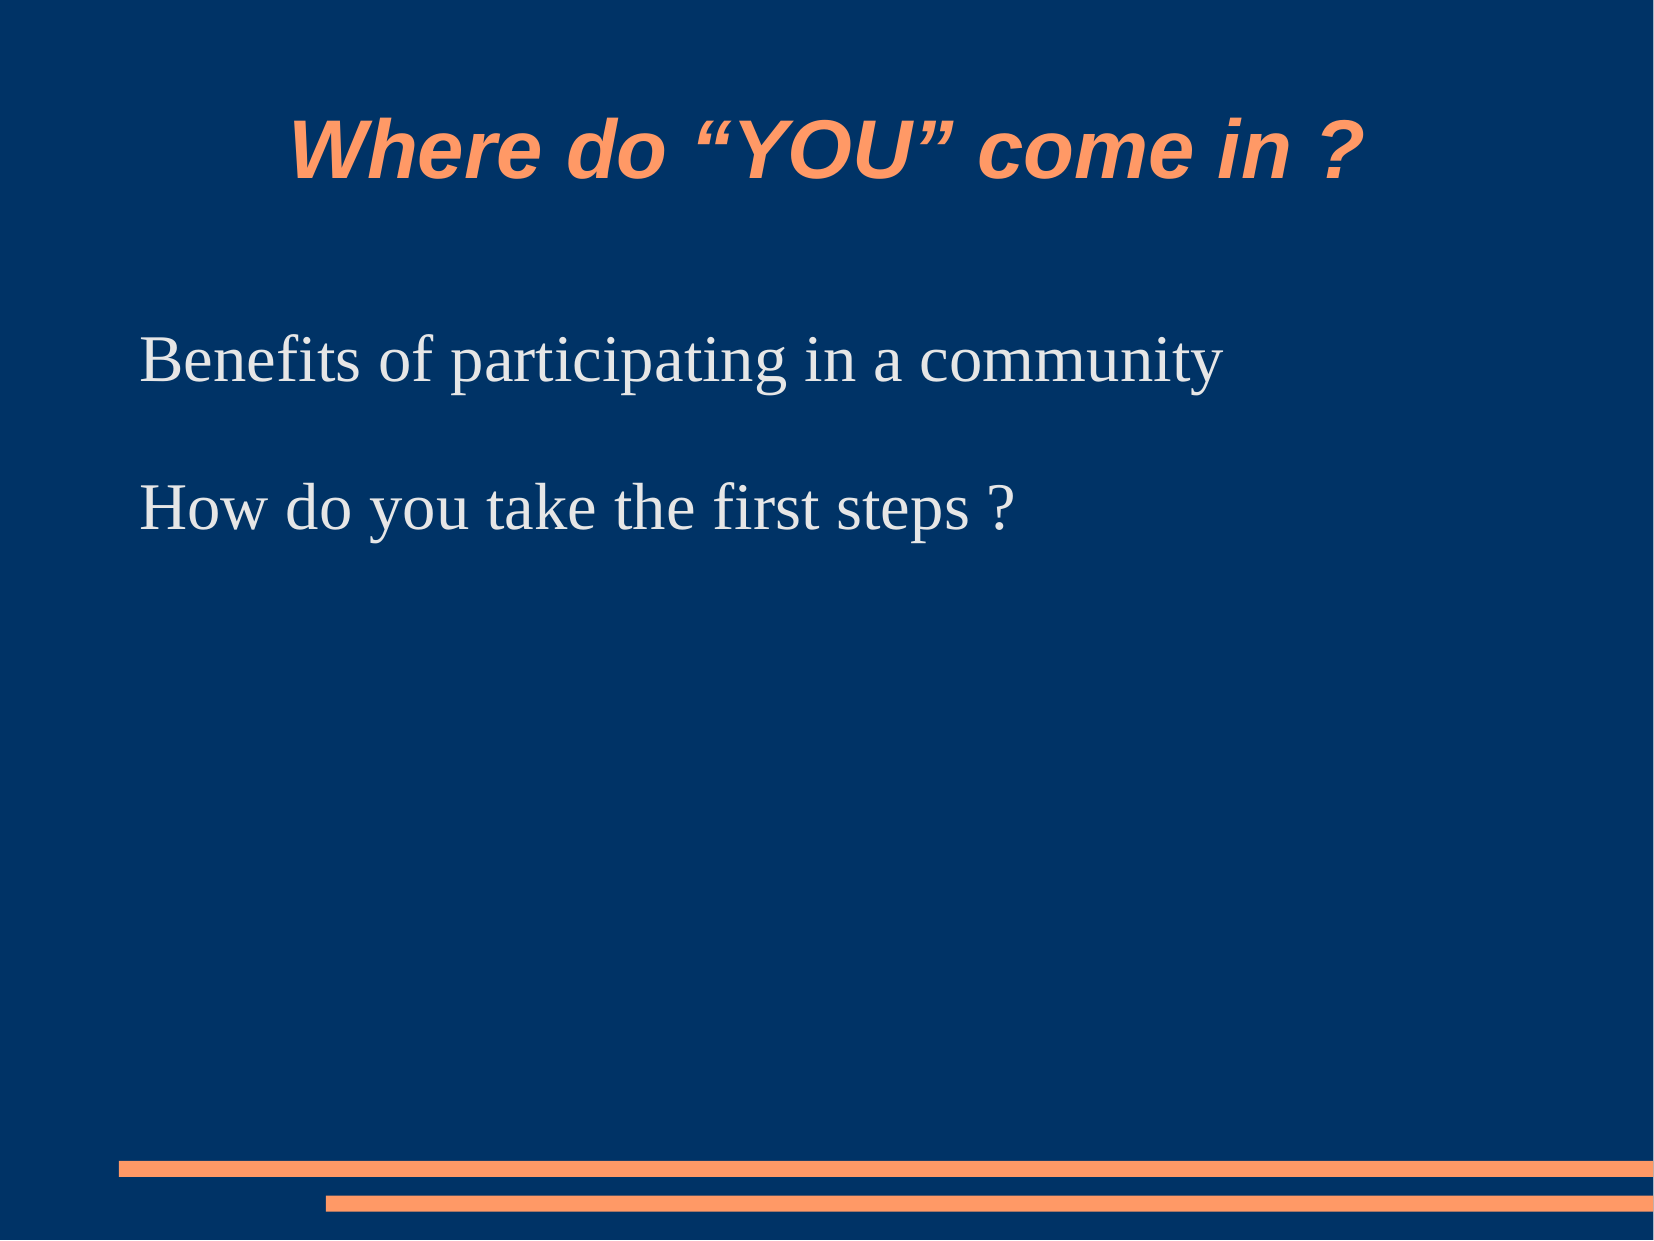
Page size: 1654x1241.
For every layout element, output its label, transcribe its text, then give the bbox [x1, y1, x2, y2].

title Where do “YOU” come in ? [121, 53, 1534, 247]
list Benefits of participating in a community How do you take the first steps ? [121, 322, 1561, 1118]
